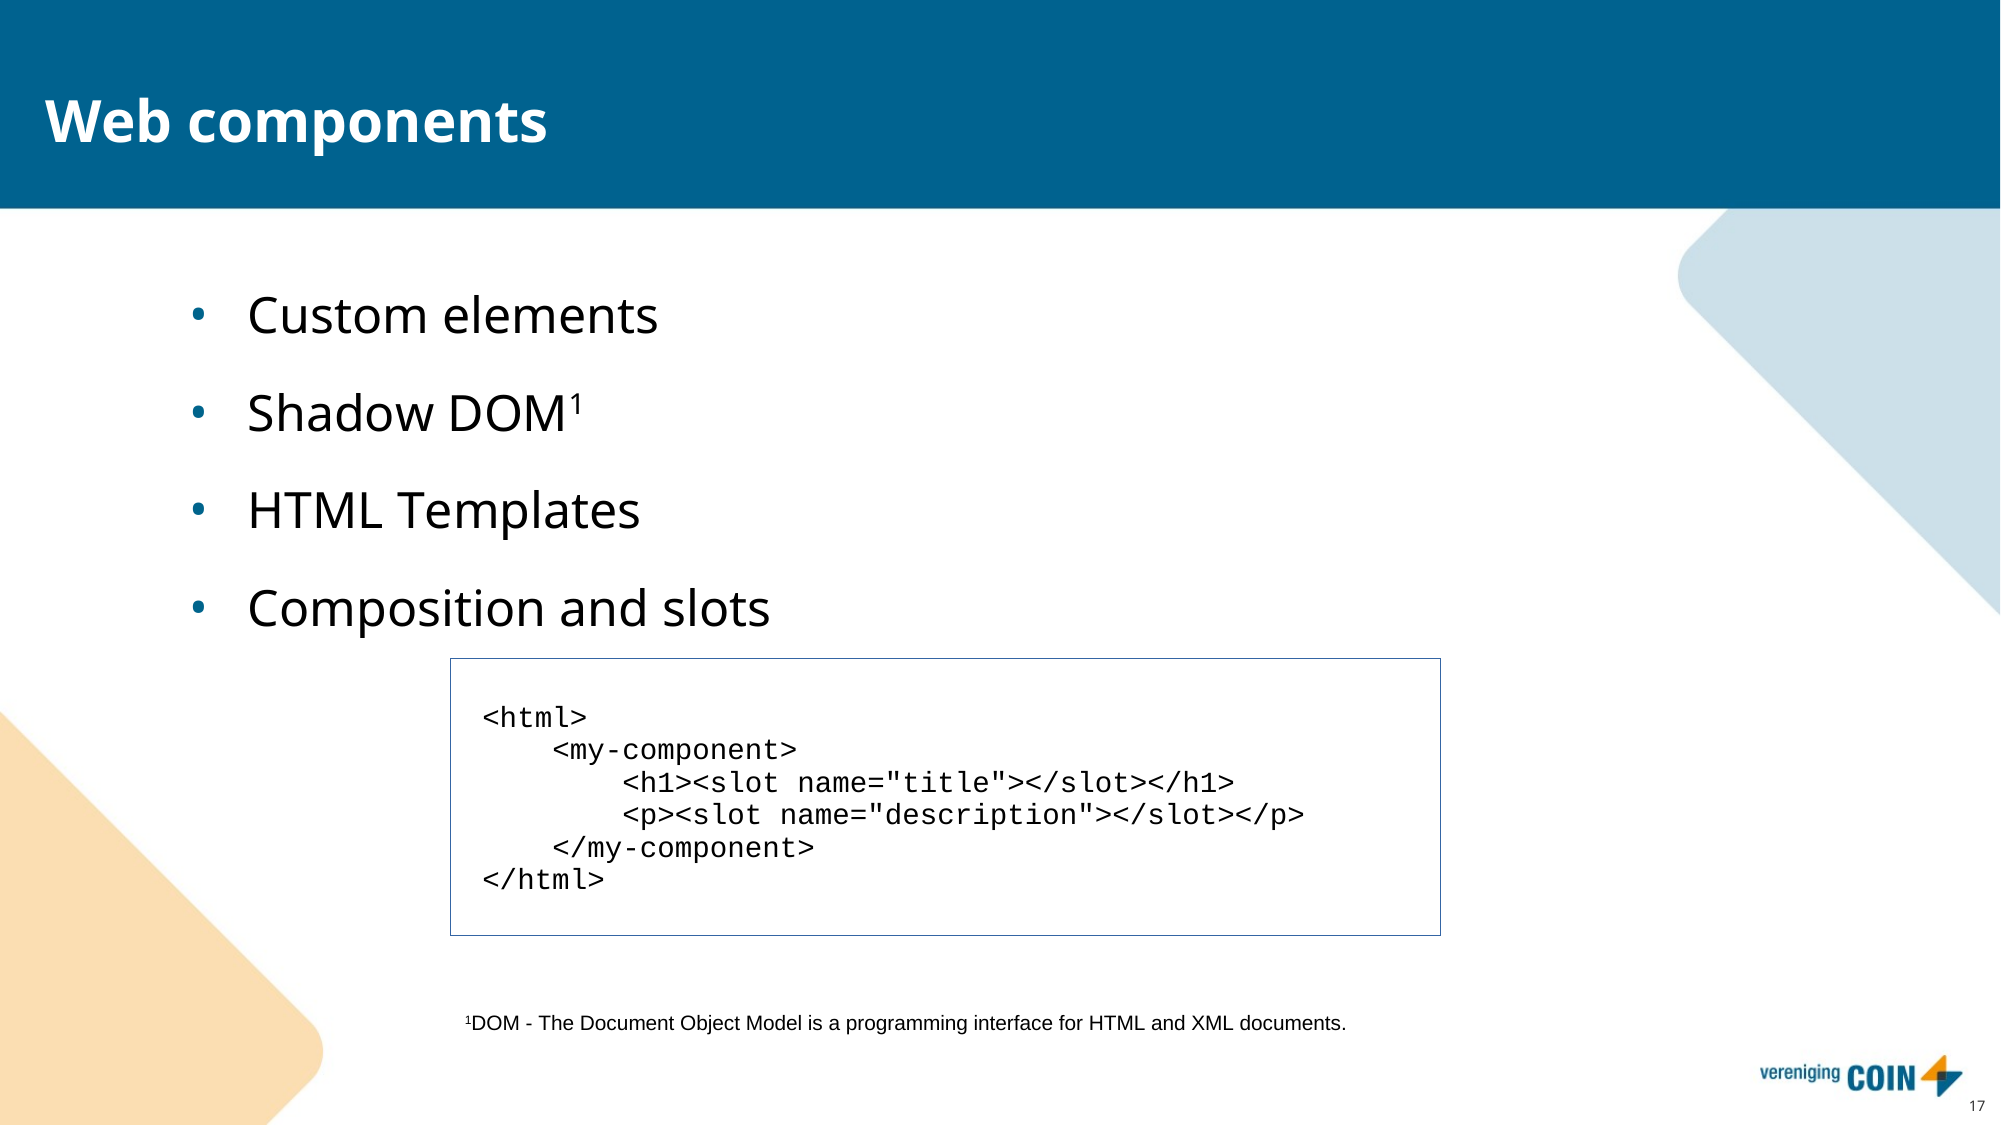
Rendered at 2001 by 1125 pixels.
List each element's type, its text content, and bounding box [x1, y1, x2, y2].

text_box Web components [30, 31, 1969, 162]
text_box Custom elements Shadow DOM1 HTML Templates Composition and slots [174, 246, 1840, 496]
picture [0, 208, 2001, 1125]
text_box <html> <my-component> <h1><slot name="title"></slot></h1> <p><slot name="description"></slot></p> </my-component> </html> [450, 658, 1441, 936]
text_box 1DOM - The Document Object Model is a programming interface for HTML and XML documents. [450, 1005, 1441, 1067]
